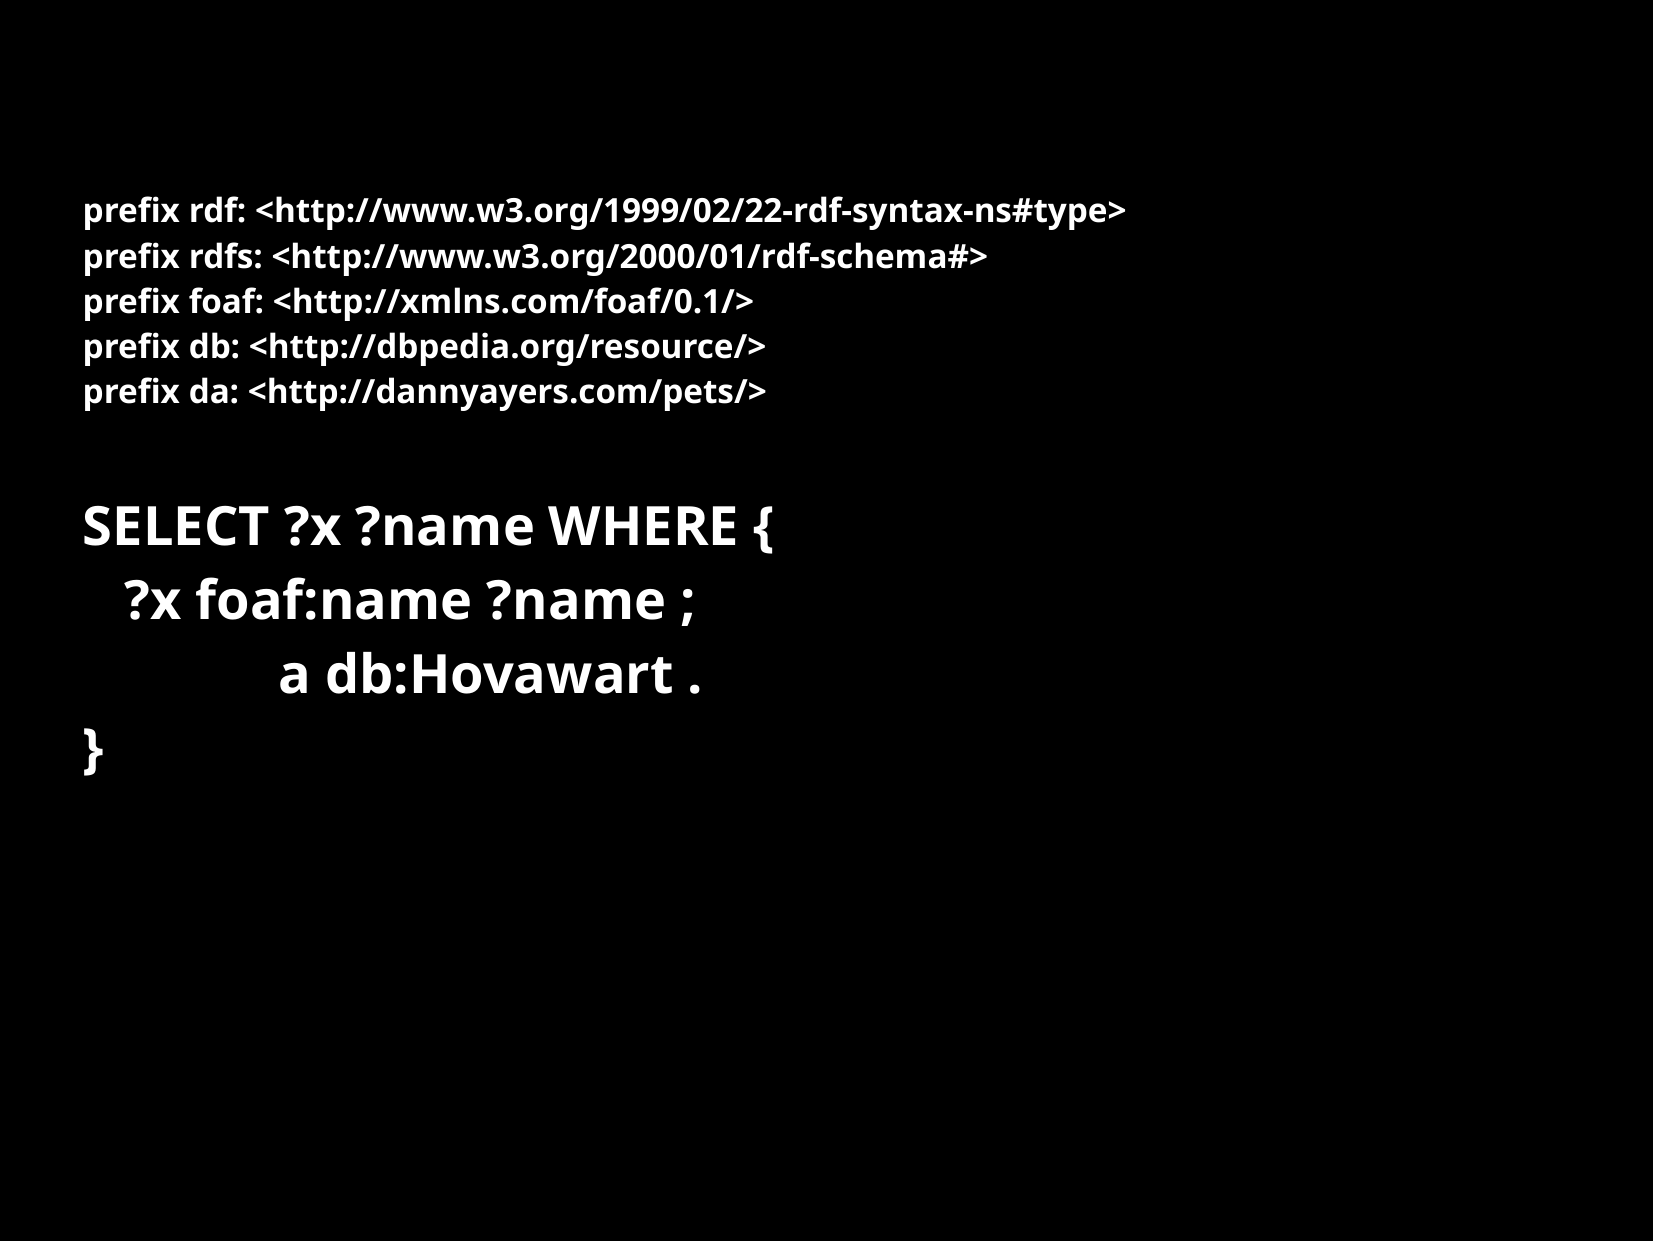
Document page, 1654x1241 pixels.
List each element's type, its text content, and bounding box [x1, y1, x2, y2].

subtitle prefix rdf: <http://www.w3.org/1999/02/22-rdf-syntax-ns#type> prefix rdfs: <http://www.w3.org/2000/01/rdf-schema#> prefix foaf: <http://xmlns.com/foaf/0.1/> prefix db: <http://dbpedia.org/resource/> prefix da: <http://dannyayers.com/pets/> SELECT ?x ?name WHERE { ?x foaf:name ?name ; a db:Hovawart . } [82, 44, 1571, 1114]
